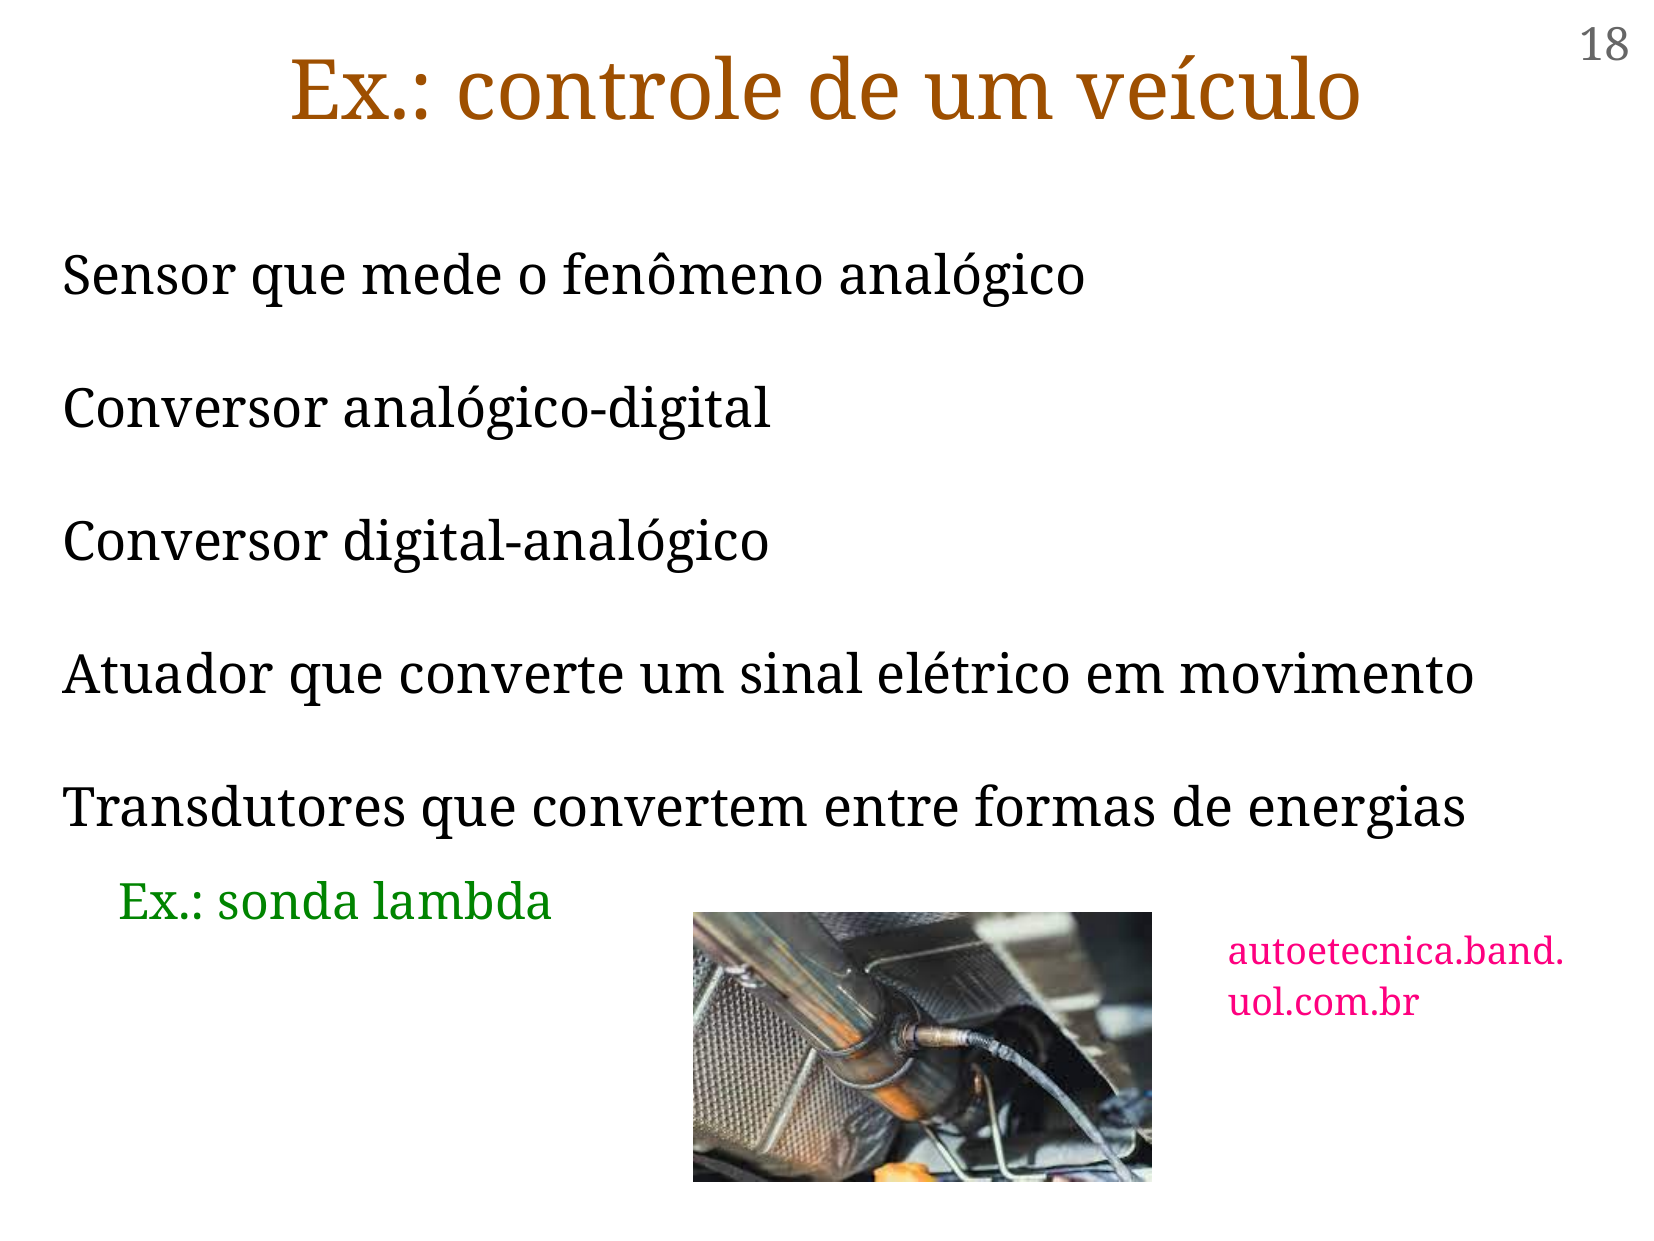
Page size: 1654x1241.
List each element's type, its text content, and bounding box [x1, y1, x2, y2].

title Ex.: controle de um veículo [59, 29, 1595, 148]
picture [693, 912, 1152, 1182]
list Sensor que mede o fenômeno analógico Conversor analógico-digital Conversor digital-analógico Atuador que converte um sinal elétrico em movimento Transdutores que convertem entre formas de energias Ex.: sonda lambda [59, 236, 1595, 1211]
text_box autoetecnica.band.uol.com.br [1210, 915, 1595, 1037]
